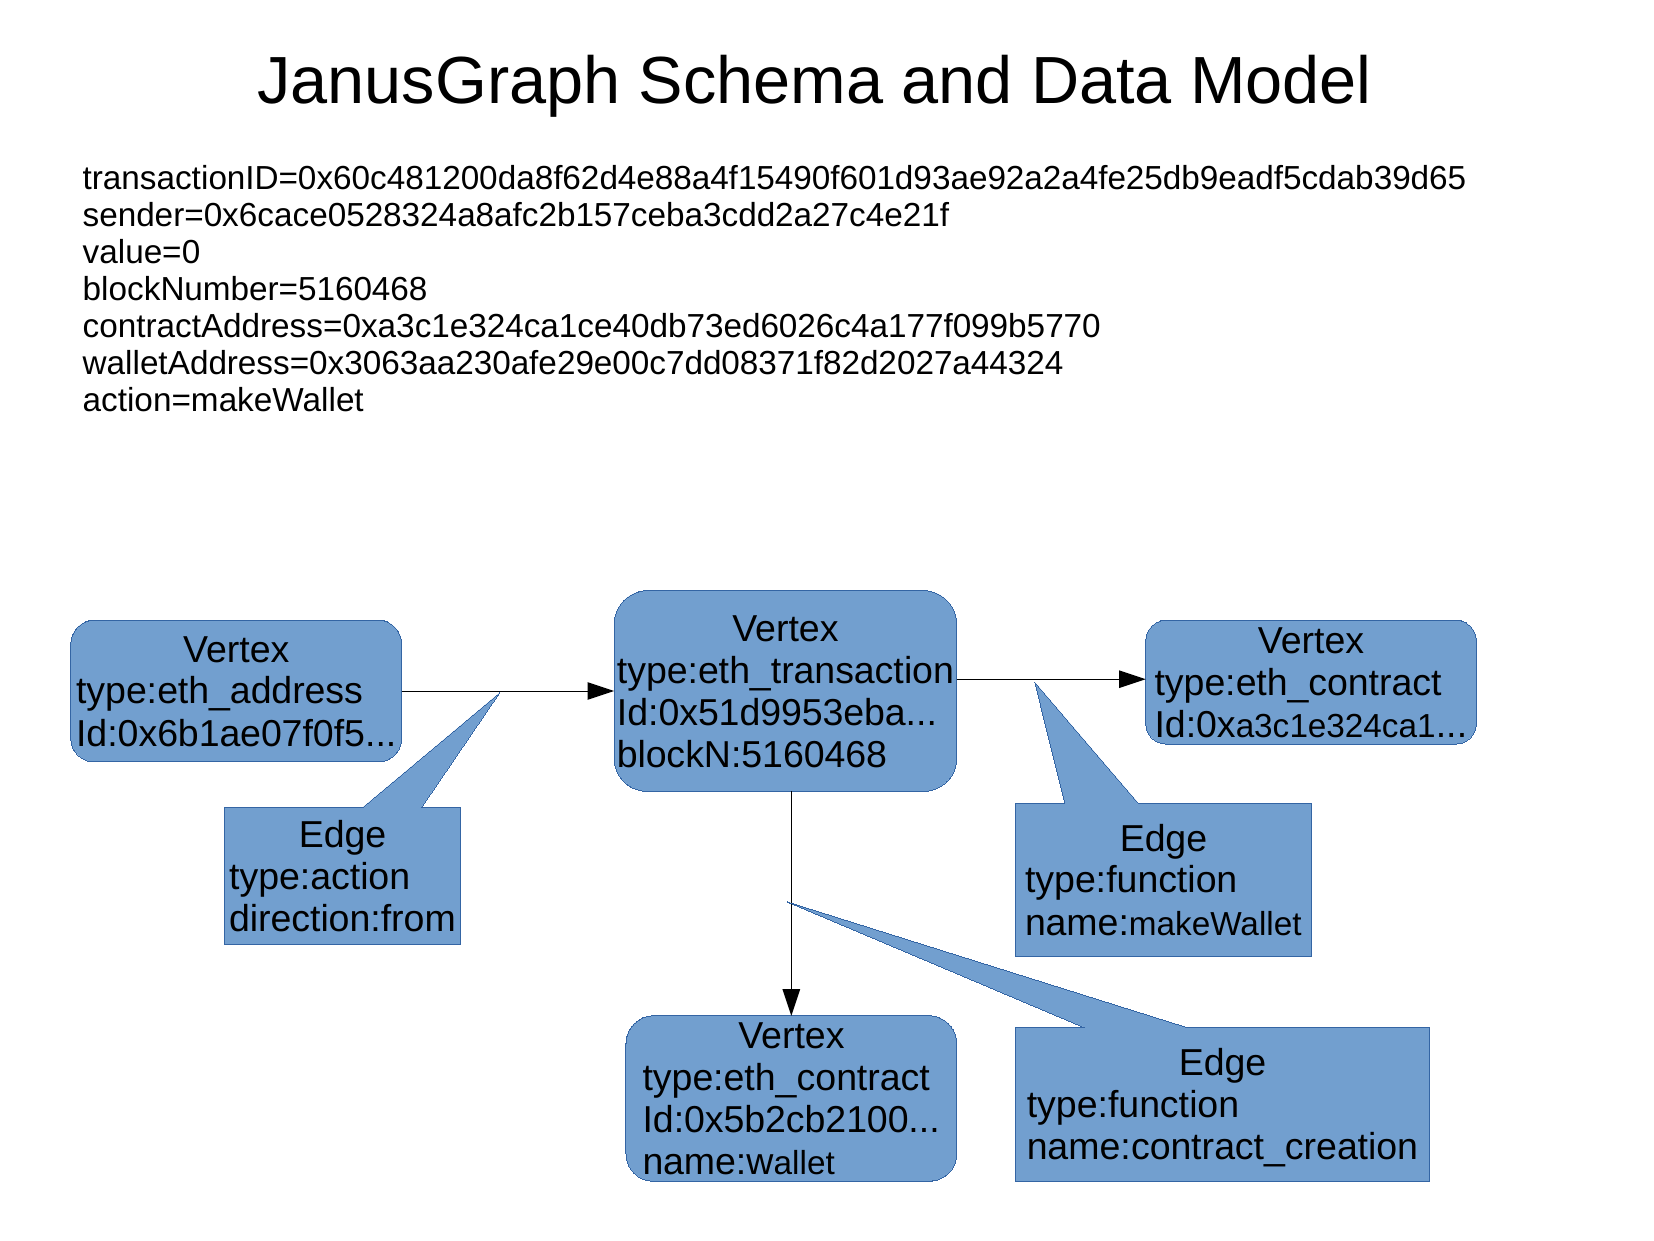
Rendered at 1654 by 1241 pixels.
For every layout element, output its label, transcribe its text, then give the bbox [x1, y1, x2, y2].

text_box Edge type:function name:makeWallet [1015, 682, 1312, 957]
text_box JanusGraph Schema and Data Model [118, 43, 1512, 119]
text_box transactionID=0x60c481200da8f62d4e88a4f15490f601d93ae92a2a4fe25db9eadf5cdab39d65 sender=0x6cace0528324a8afc2b157ceba3cdd2a27c4e21f value=0 blockNumber=5160468 contractAddress=0xa3c1e324ca1ce40db73ed6026c4a177f099b5770 walletAddress=0x3063aa230afe29e00c7dd08371f82d2027a44324 action=makeWallet [82, 153, 1571, 424]
text_box Vertex type:eth_contract Id:0x5b2cb2100... name:wallet [625, 1015, 957, 1182]
text_box Edge type:action direction:from [224, 692, 500, 945]
text_box Vertex type:eth_transaction Id:0x51d9953eba... blockN:5160468 [614, 590, 957, 792]
text_box Edge type:function name:contract_creation [787, 901, 1430, 1182]
text_box Vertex type:eth_address Id:0x6b1ae07f0f5... [70, 620, 402, 762]
text_box Vertex type:eth_contract Id:0xa3c1e324ca1... [1145, 620, 1477, 745]
